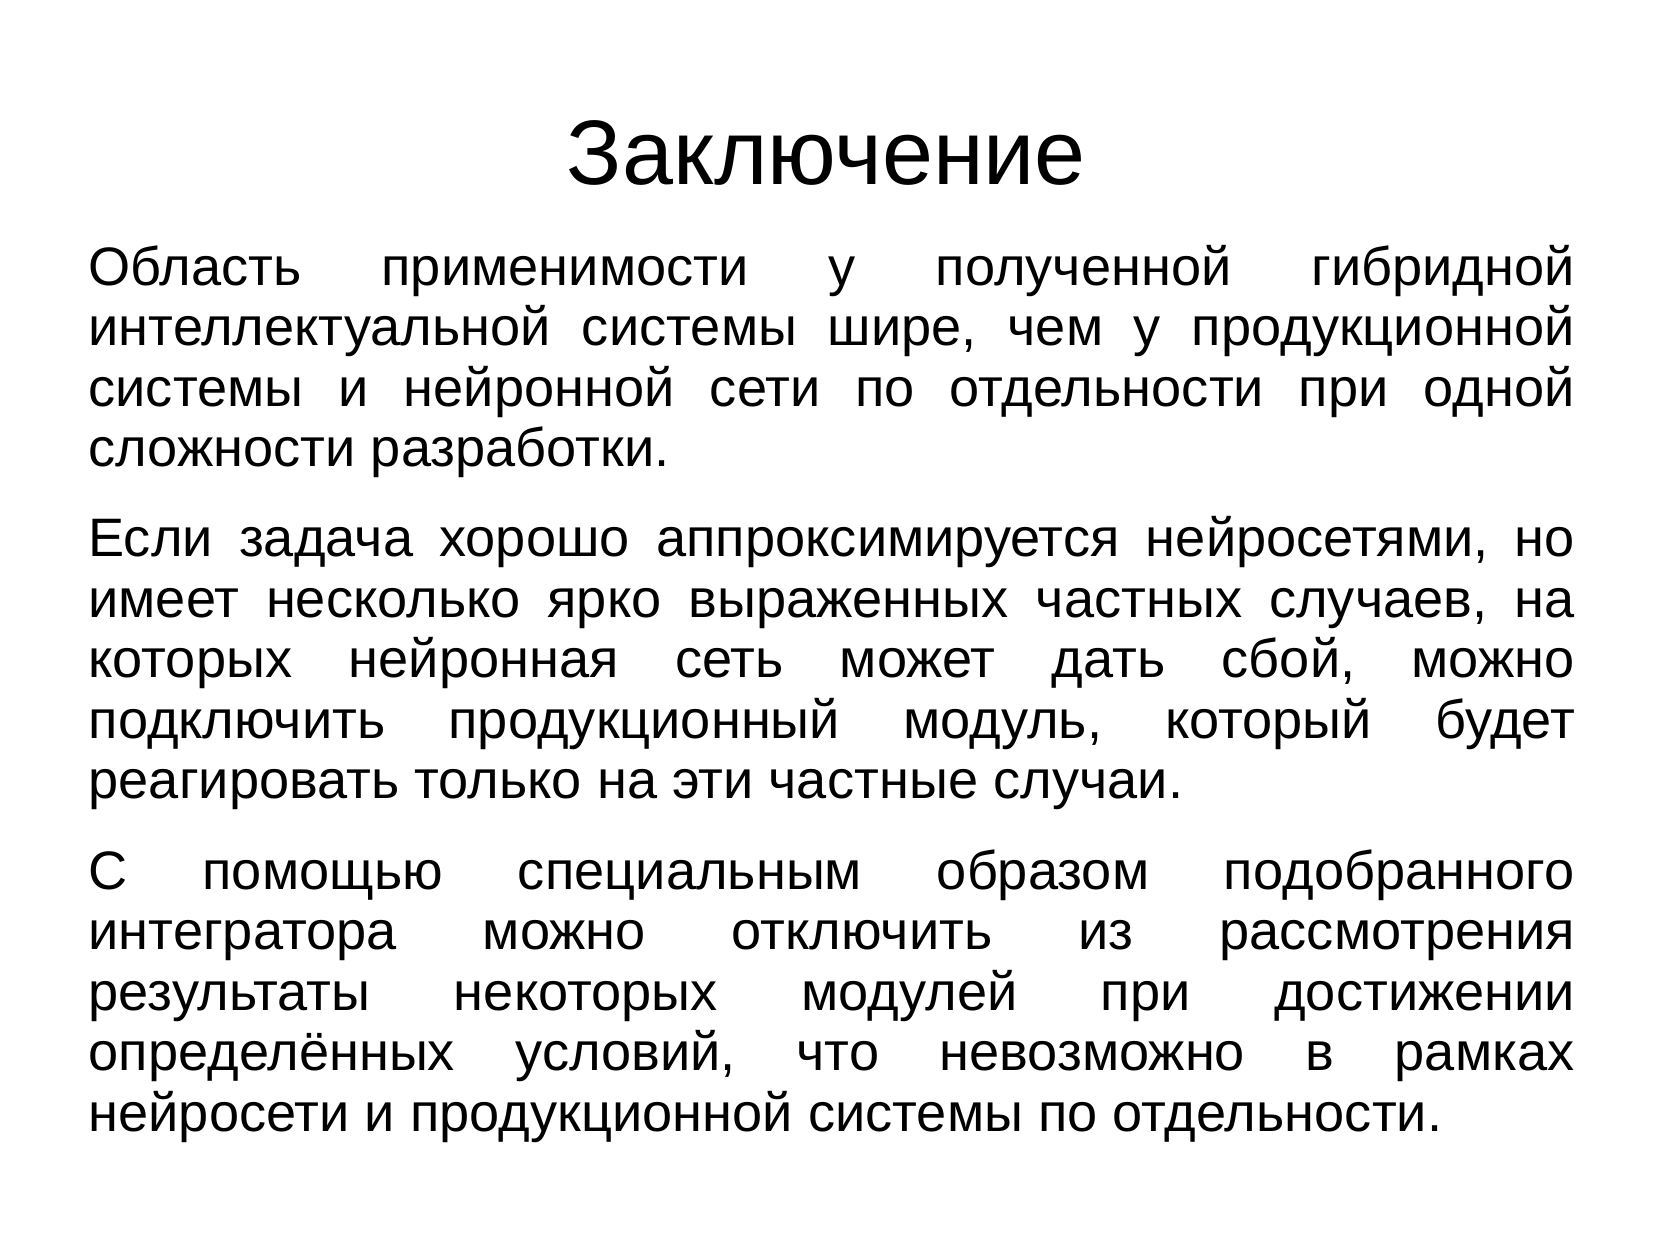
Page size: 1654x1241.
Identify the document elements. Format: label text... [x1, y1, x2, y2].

list Область применимости у полученной гибридной интеллектуальной системы шире, чем у продукционной системы и нейронной сети по отдельности при одной сложности разработки. Если задача хорошо аппроксимируется нейросетями, но имеет несколько ярко выраженных частных случаев, на которых нейронная сеть может дать сбой, можно подключить продукционный модуль, который будет реагировать только на эти частные случаи. С помощью специальным образом подобранного интегратора можно отключить из рассмотрения результаты некоторых модулей при достижении определённых условий, что невозможно в рамках нейросети и продукционной системы по отдельности. [88, 236, 1577, 1238]
title Заключение [82, 49, 1571, 257]
